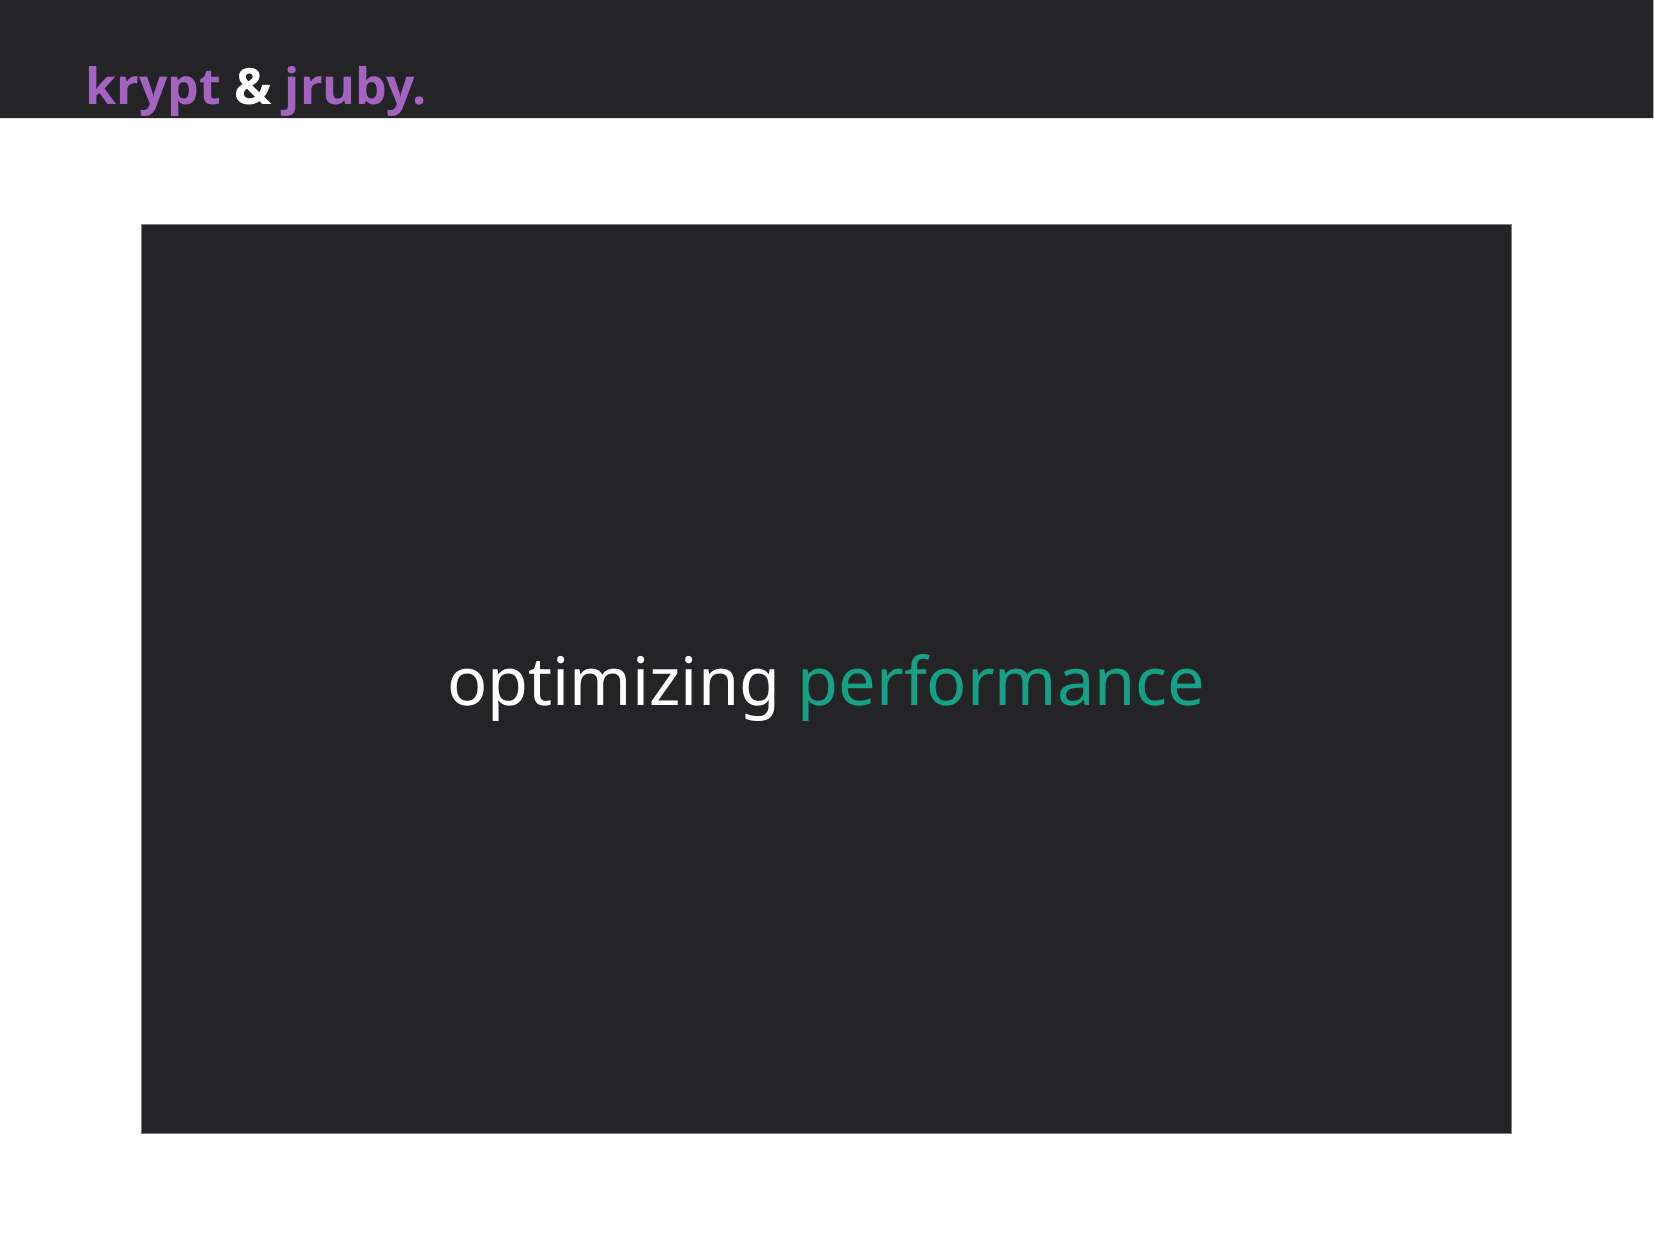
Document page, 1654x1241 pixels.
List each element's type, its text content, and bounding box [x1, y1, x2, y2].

text_box [0, 0, 1654, 119]
text_box [165, 531, 1441, 1087]
text_box krypt & jruby. [70, 43, 1359, 119]
text_box optimizing performance [141, 224, 1512, 1134]
